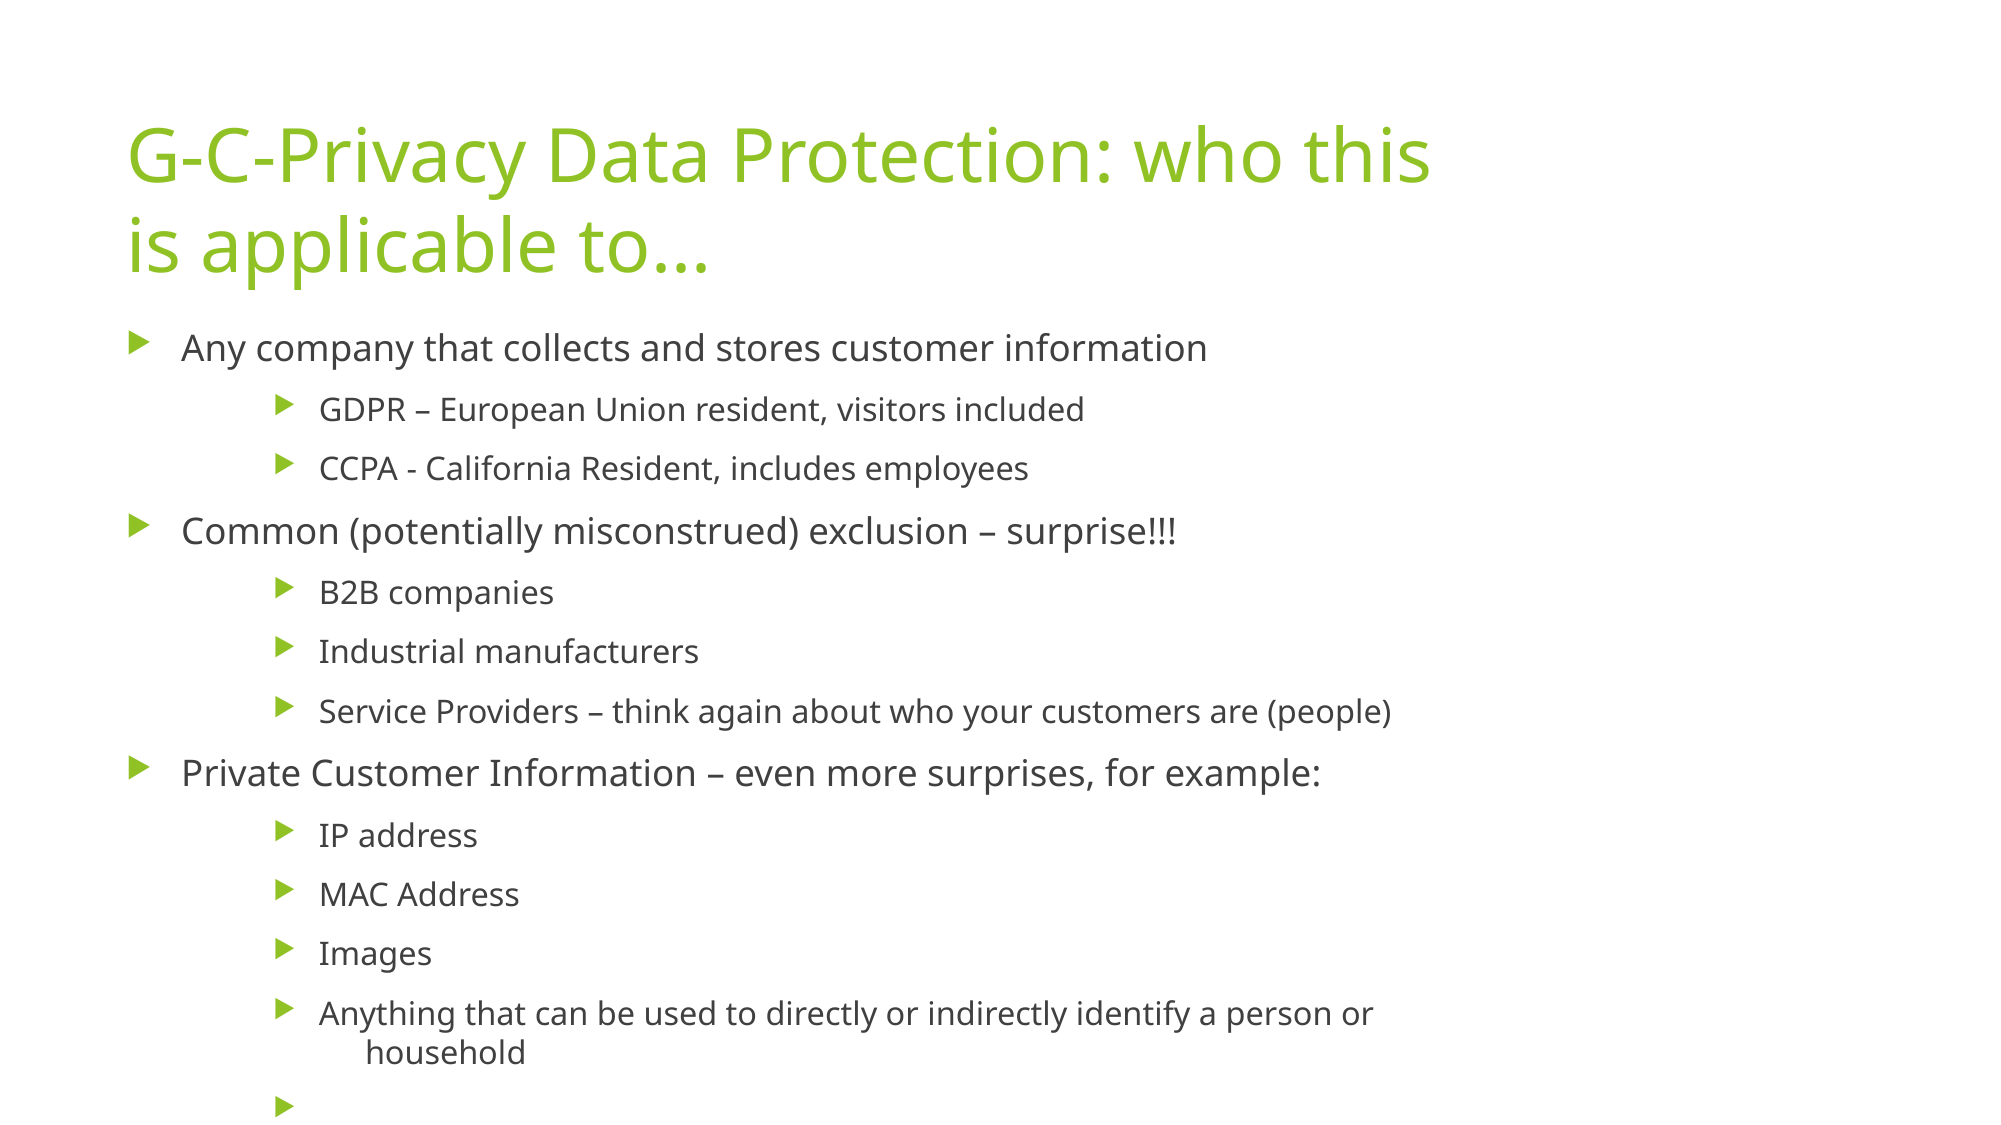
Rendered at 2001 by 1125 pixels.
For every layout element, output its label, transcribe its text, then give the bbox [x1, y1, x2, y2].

title G-C-Privacy Data Protection: who this is applicable to... [111, 99, 1522, 316]
list Any company that collects and stores customer information GDPR – European Union resident, visitors included CCPA - California Resident, includes employees Common (potentially misconstrued) exclusion – surprise!!! B2B companies Industrial manufacturers Service Providers – think again about who your customers are (people) Private Customer Information – even more surprises, for example: IP address MAC Address Images Anything that can be used to directly or indirectly identify a person or household [111, 316, 1560, 1086]
